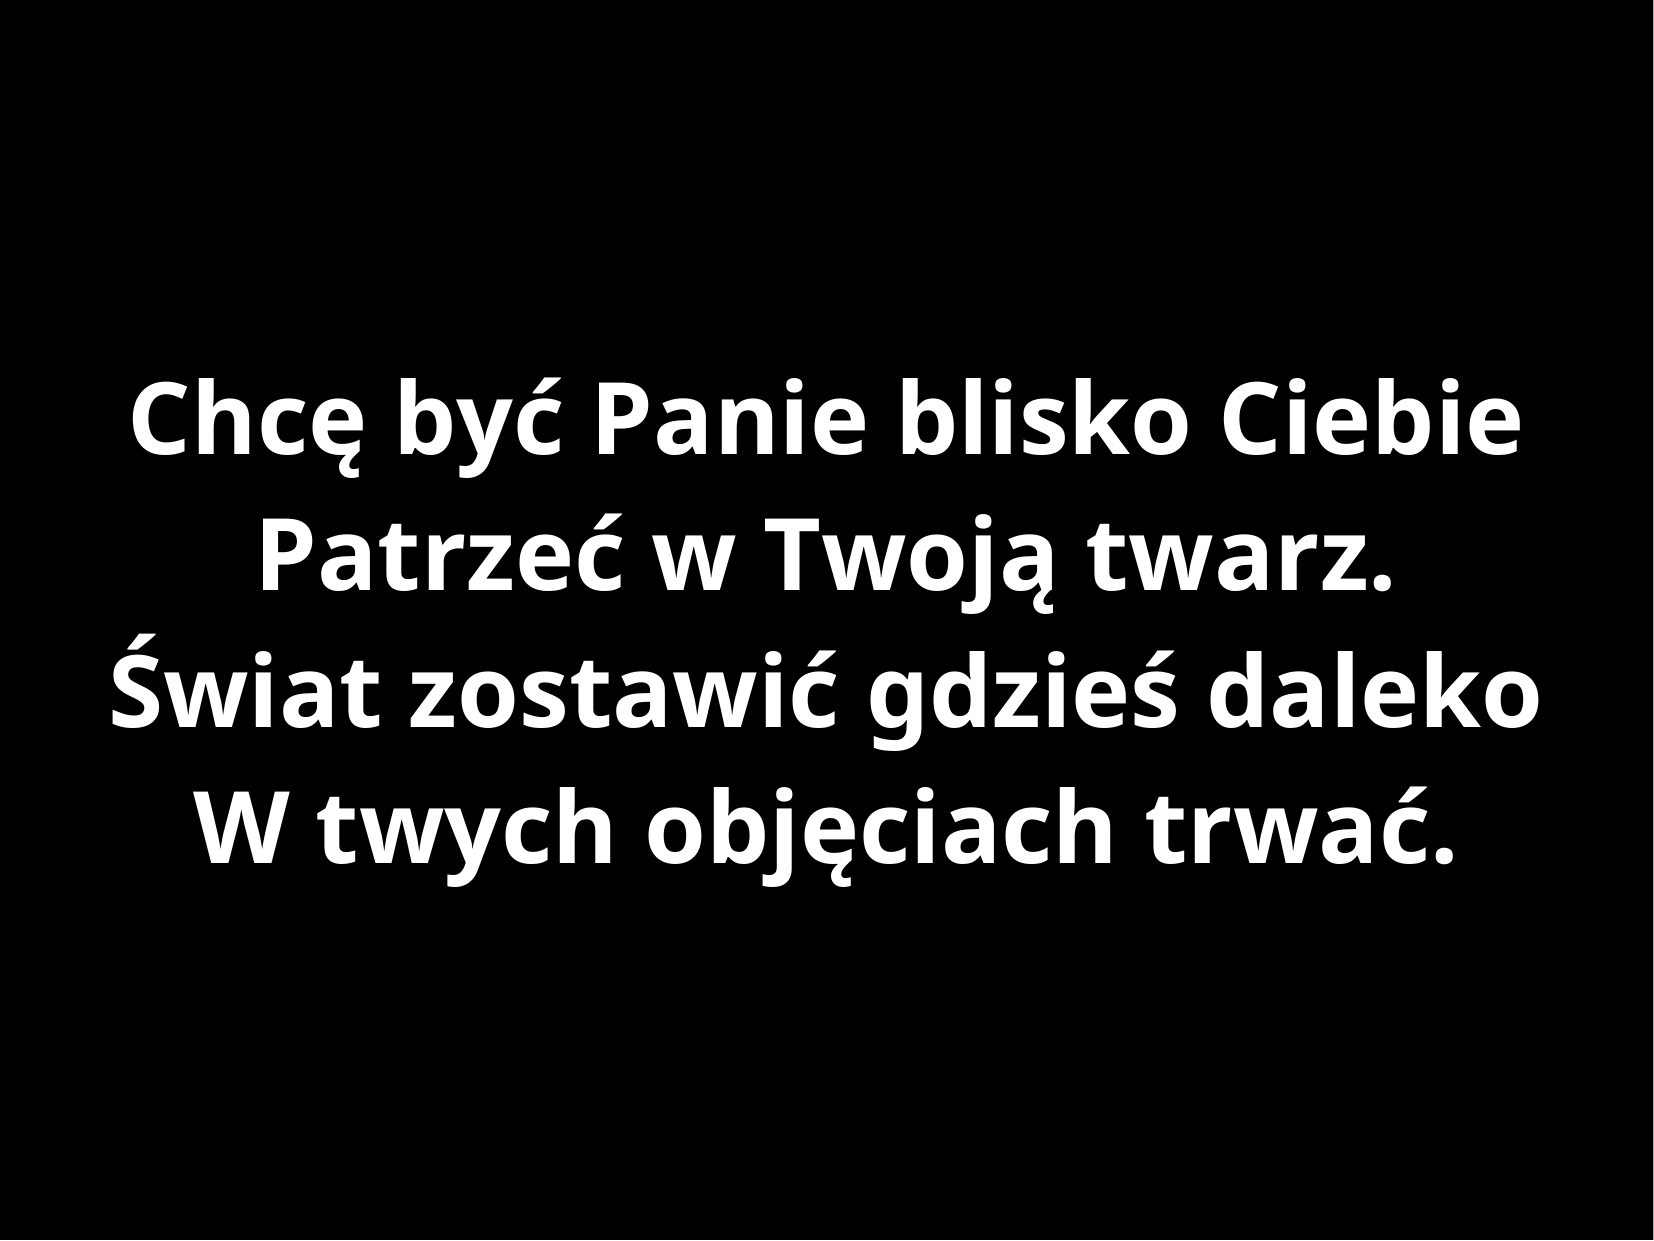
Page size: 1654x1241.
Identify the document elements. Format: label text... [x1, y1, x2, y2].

subtitle Chcę być Panie blisko Ciebie Patrzeć w Twoją twarz. Świat zostawić gdzieś daleko W twych objęciach trwać. [0, 0, 1654, 1241]
